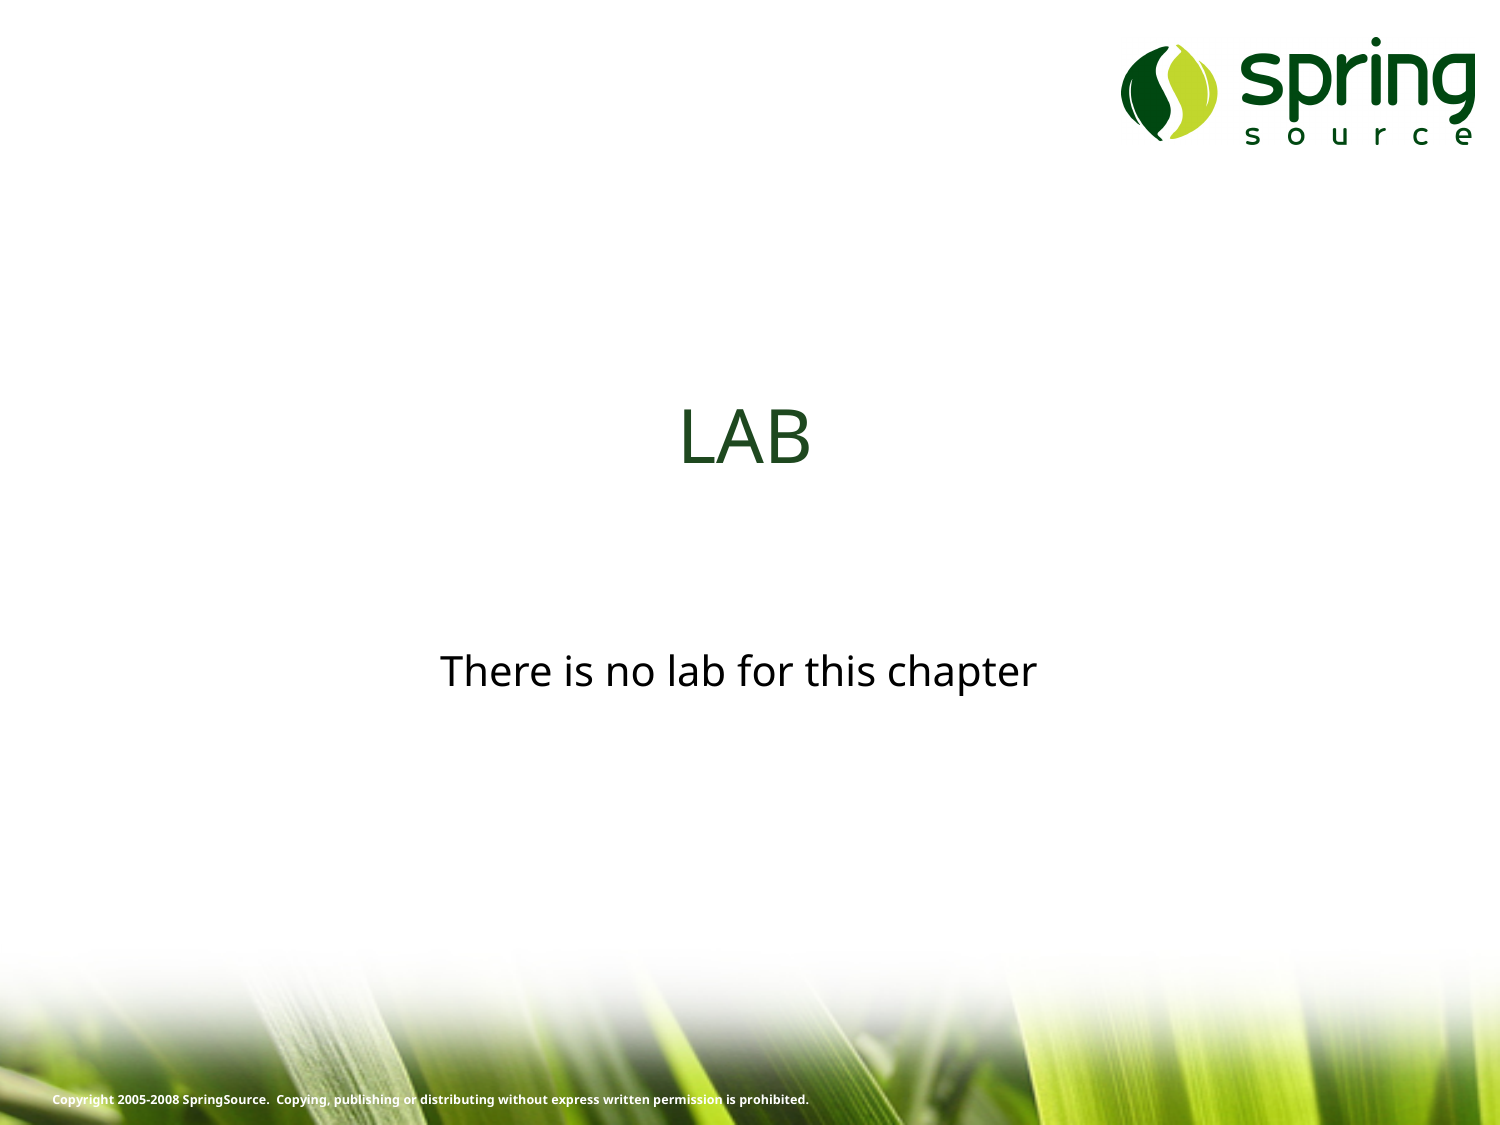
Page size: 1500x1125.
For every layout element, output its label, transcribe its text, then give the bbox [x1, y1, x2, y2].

picture [0, 944, 1500, 1125]
subtitle There is no lab for this chapter [214, 499, 1265, 788]
title LAB [107, 340, 1383, 529]
picture [1121, 37, 1475, 145]
